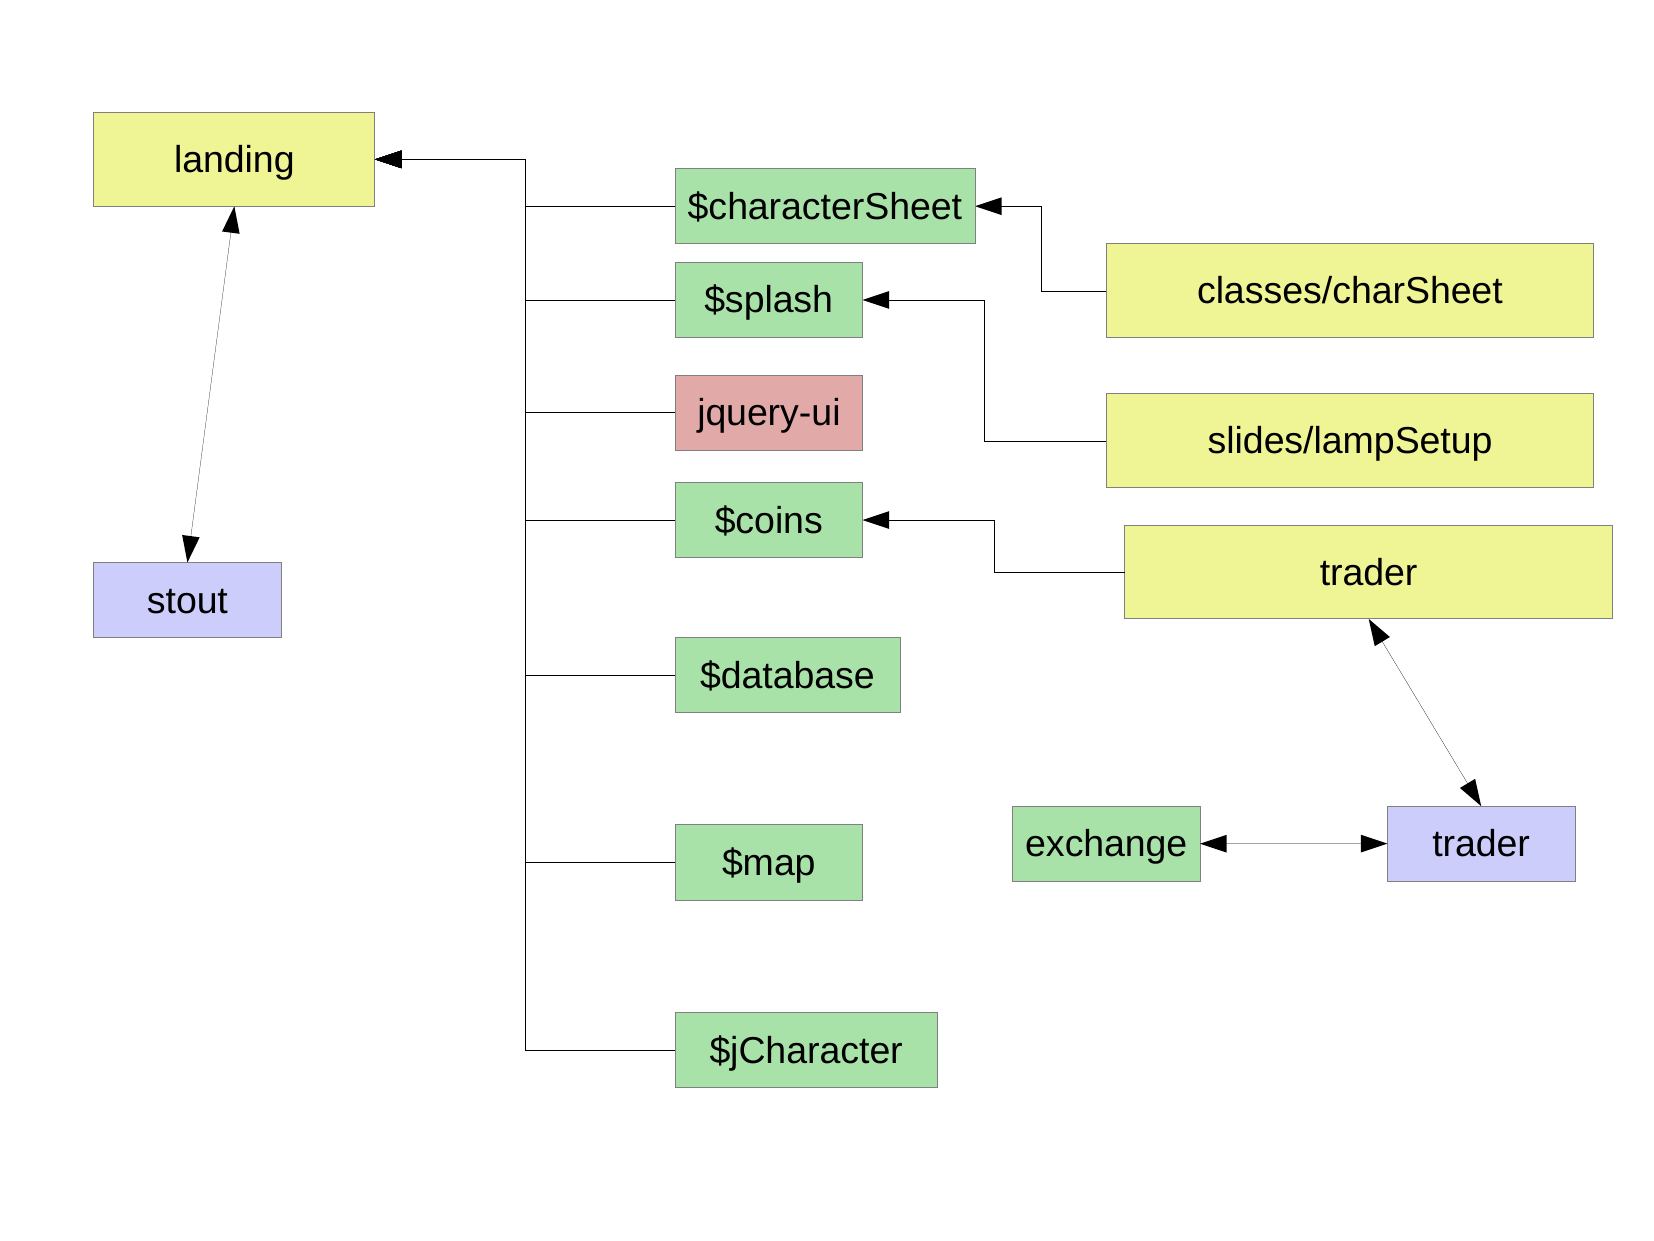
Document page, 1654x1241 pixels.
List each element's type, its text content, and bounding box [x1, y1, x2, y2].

text_box $database [675, 637, 901, 713]
text_box landing [93, 112, 375, 207]
text_box $characterSheet [675, 168, 976, 244]
text_box trader [1124, 525, 1613, 619]
text_box stout [93, 562, 282, 638]
text_box $coins [675, 482, 863, 558]
text_box $jCharacter [675, 1012, 938, 1088]
text_box trader [1387, 806, 1576, 882]
text_box $splash [675, 262, 863, 338]
text_box jquery-ui [675, 375, 863, 451]
text_box slides/lampSetup [1106, 393, 1594, 488]
text_box classes/charSheet [1106, 243, 1594, 338]
text_box $map [675, 824, 863, 901]
text_box exchange [1012, 806, 1201, 882]
